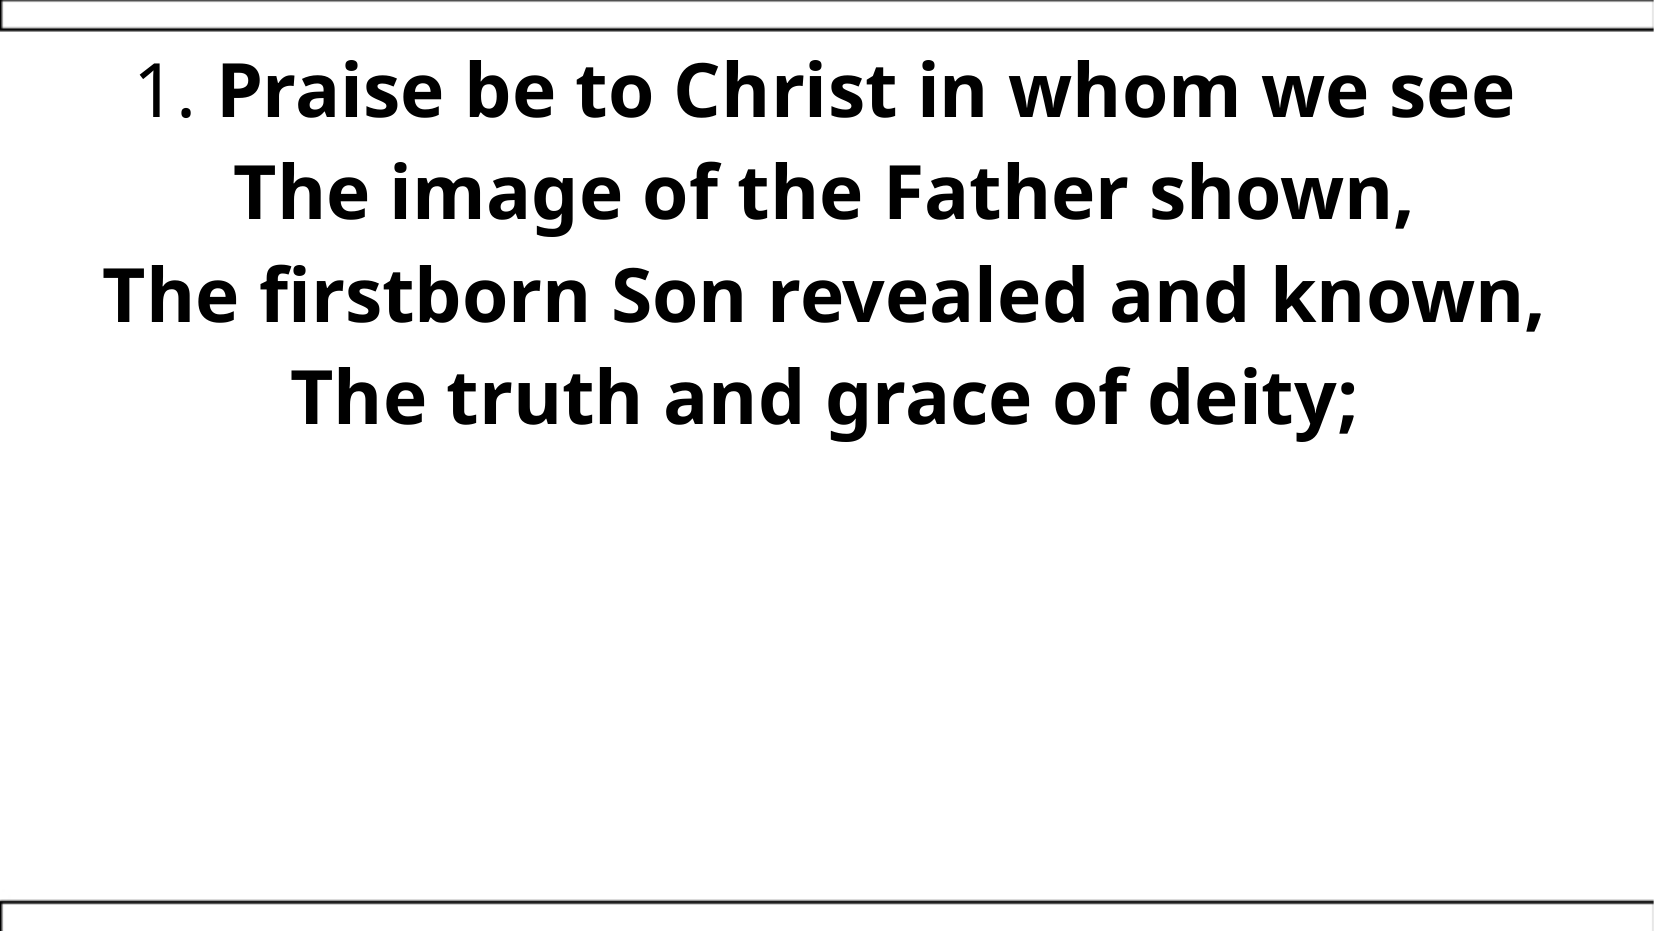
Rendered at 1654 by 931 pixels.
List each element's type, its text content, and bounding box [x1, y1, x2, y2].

text_box 1. Praise be to Christ in whom we see The image of the Father shown, The firstborn Son revealed and known, The truth and grace of deity; [60, 30, 1591, 466]
picture [0, 0, 1654, 931]
